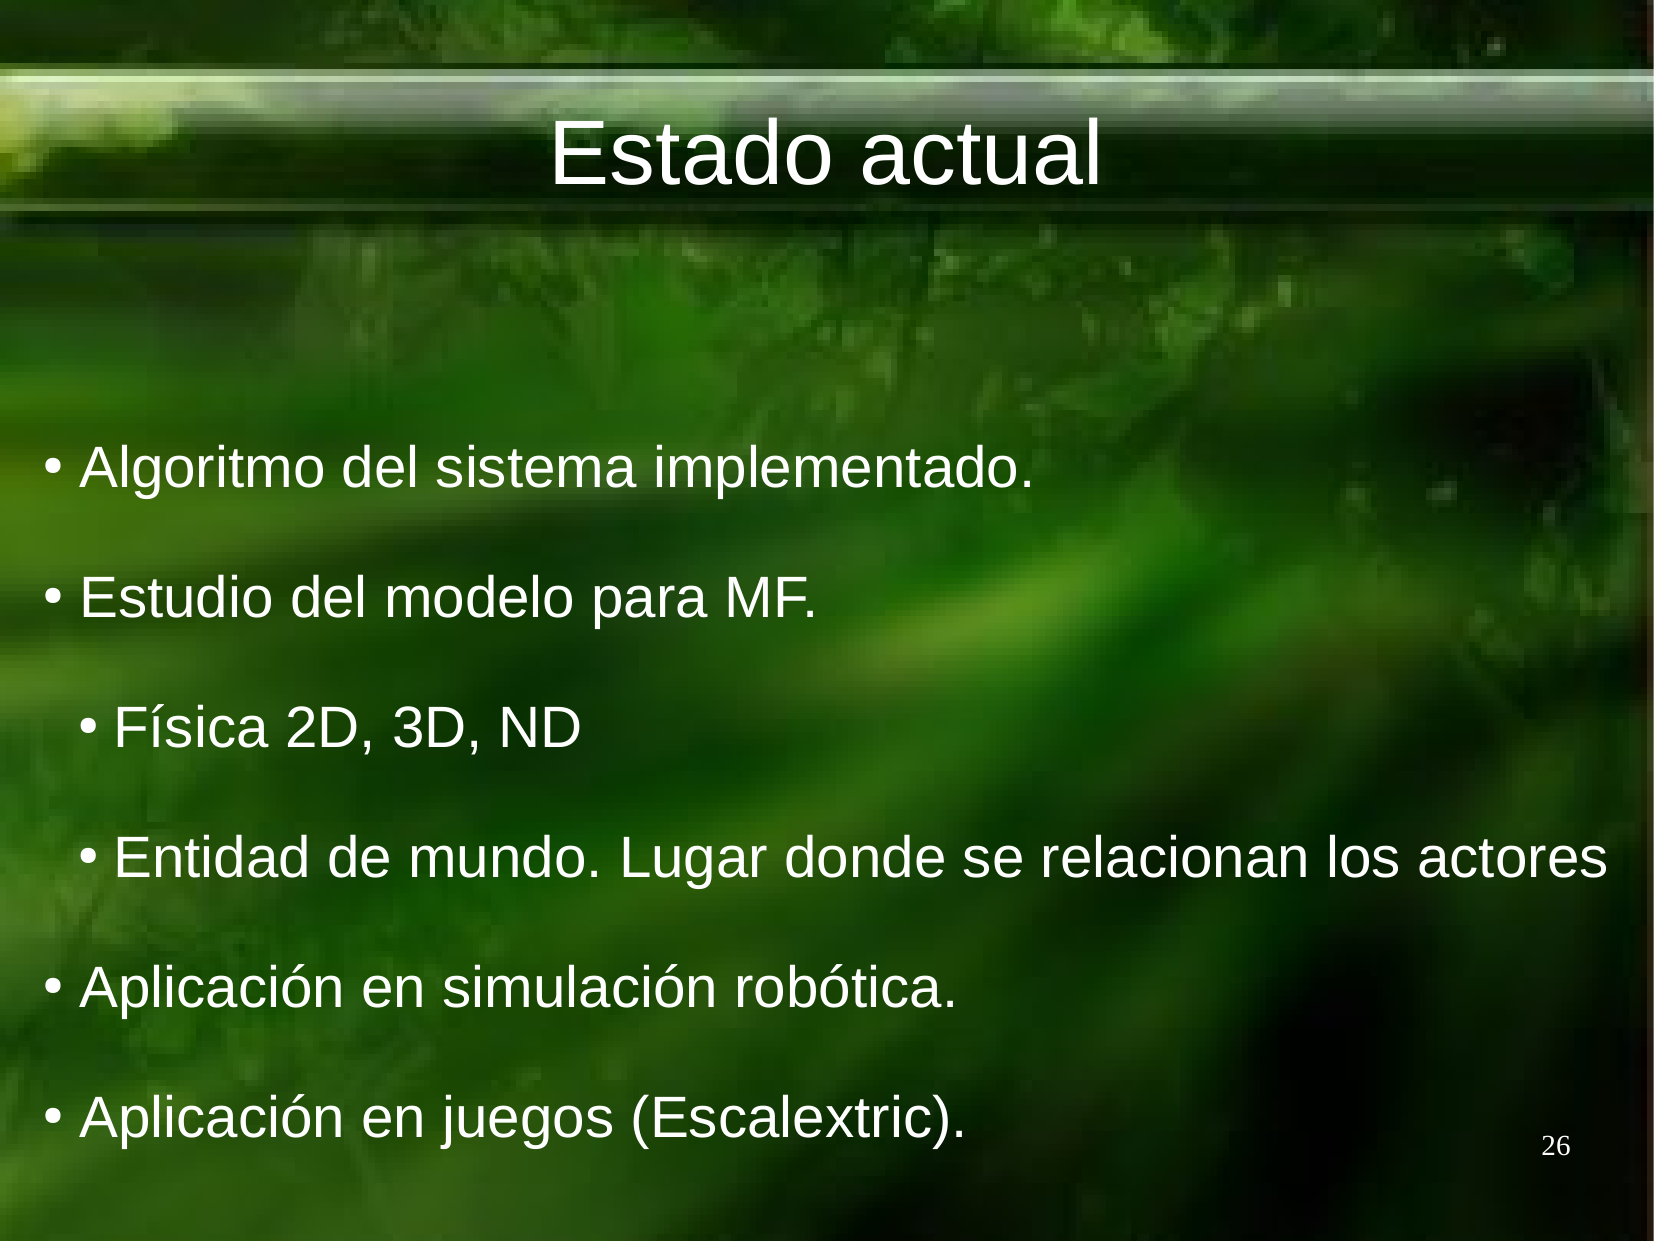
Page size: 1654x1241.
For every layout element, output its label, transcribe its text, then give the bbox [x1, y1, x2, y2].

picture [0, 0, 1654, 1241]
text_box Algoritmo del sistema implementado. Estudio del modelo para MF. Física 2D, 3D, ND Entidad de mundo. Lugar donde se relacionan los actores Aplicación en simulación robótica. Aplicación en juegos (Escalextric). [27, 362, 1626, 1093]
title Estado actual [82, 49, 1571, 257]
